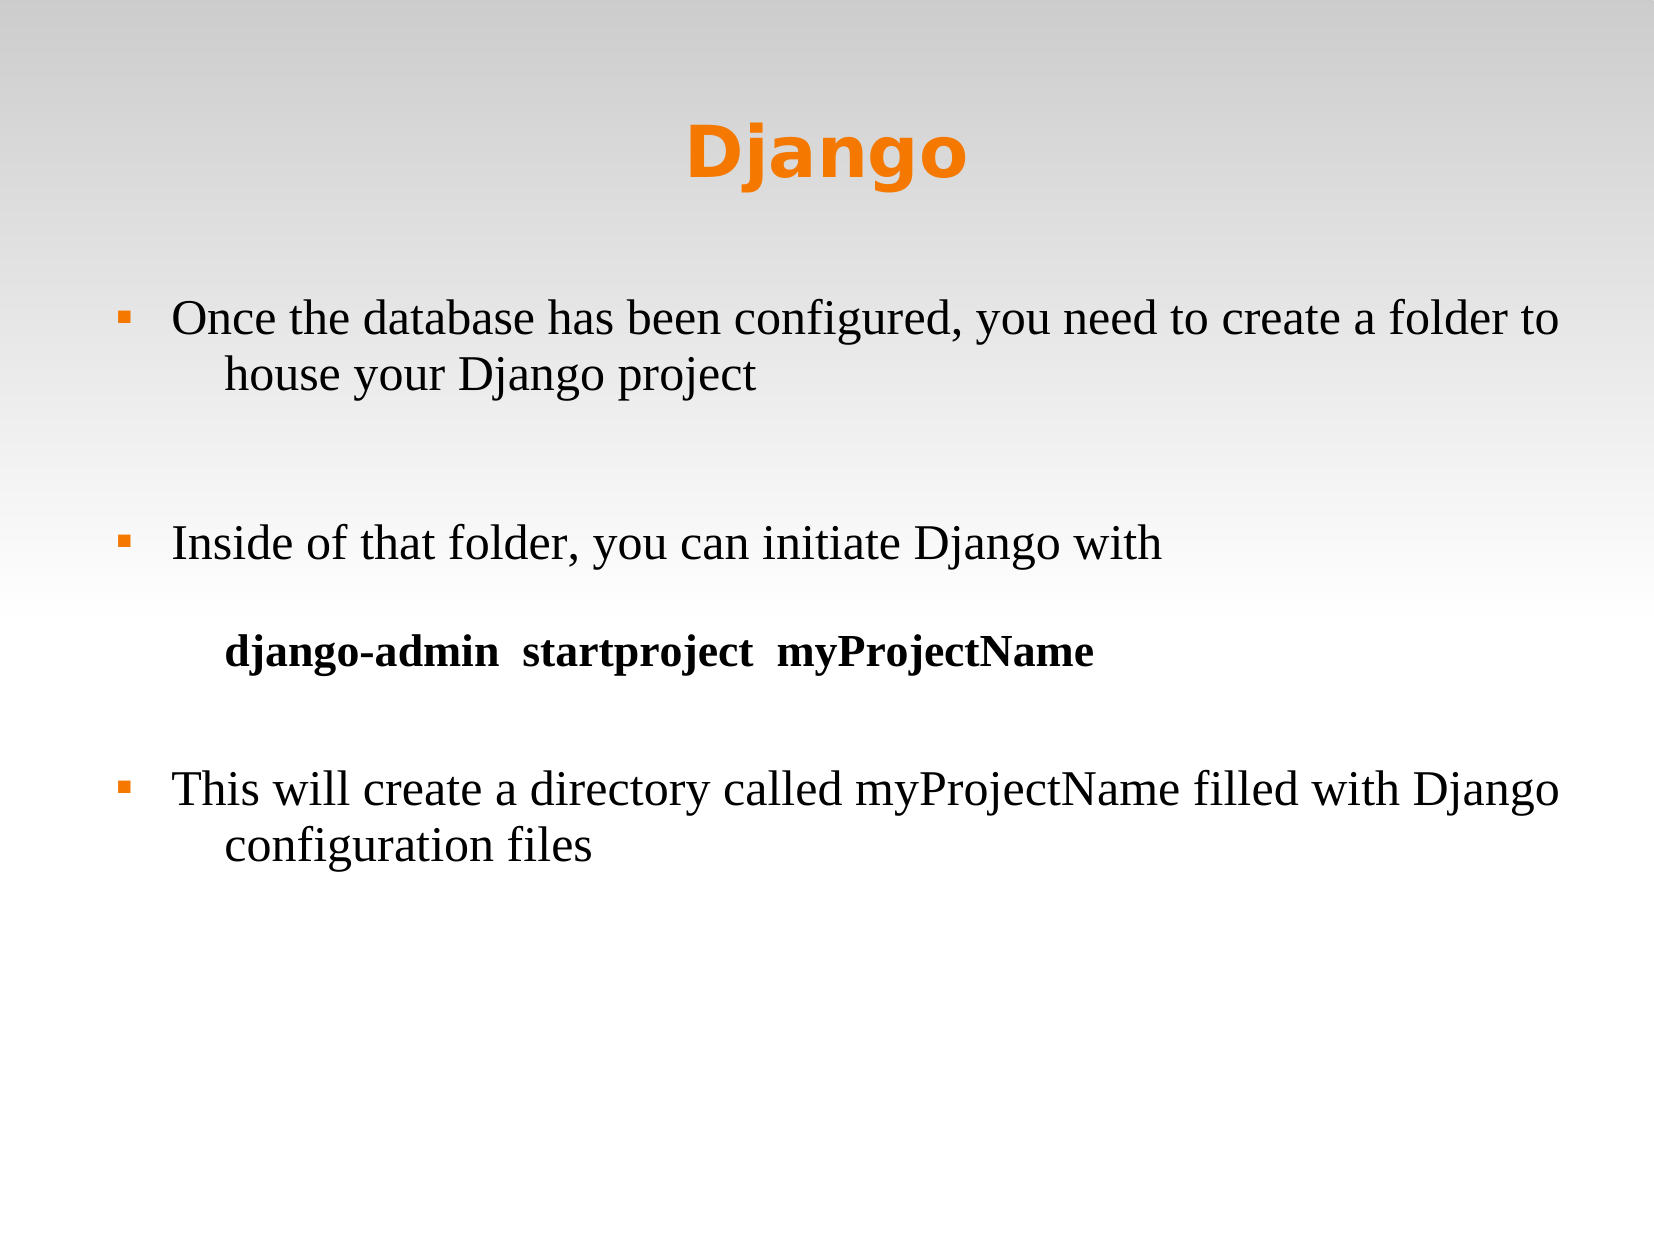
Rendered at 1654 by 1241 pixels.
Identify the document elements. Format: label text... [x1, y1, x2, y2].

title Django [82, 49, 1571, 257]
list Once the database has been configured, you need to create a folder to house your Django project Inside of that folder, you can initiate Django with django-admin startproject myProjectName This will create a directory called myProjectName filled with Django configuration files [82, 290, 1571, 1109]
